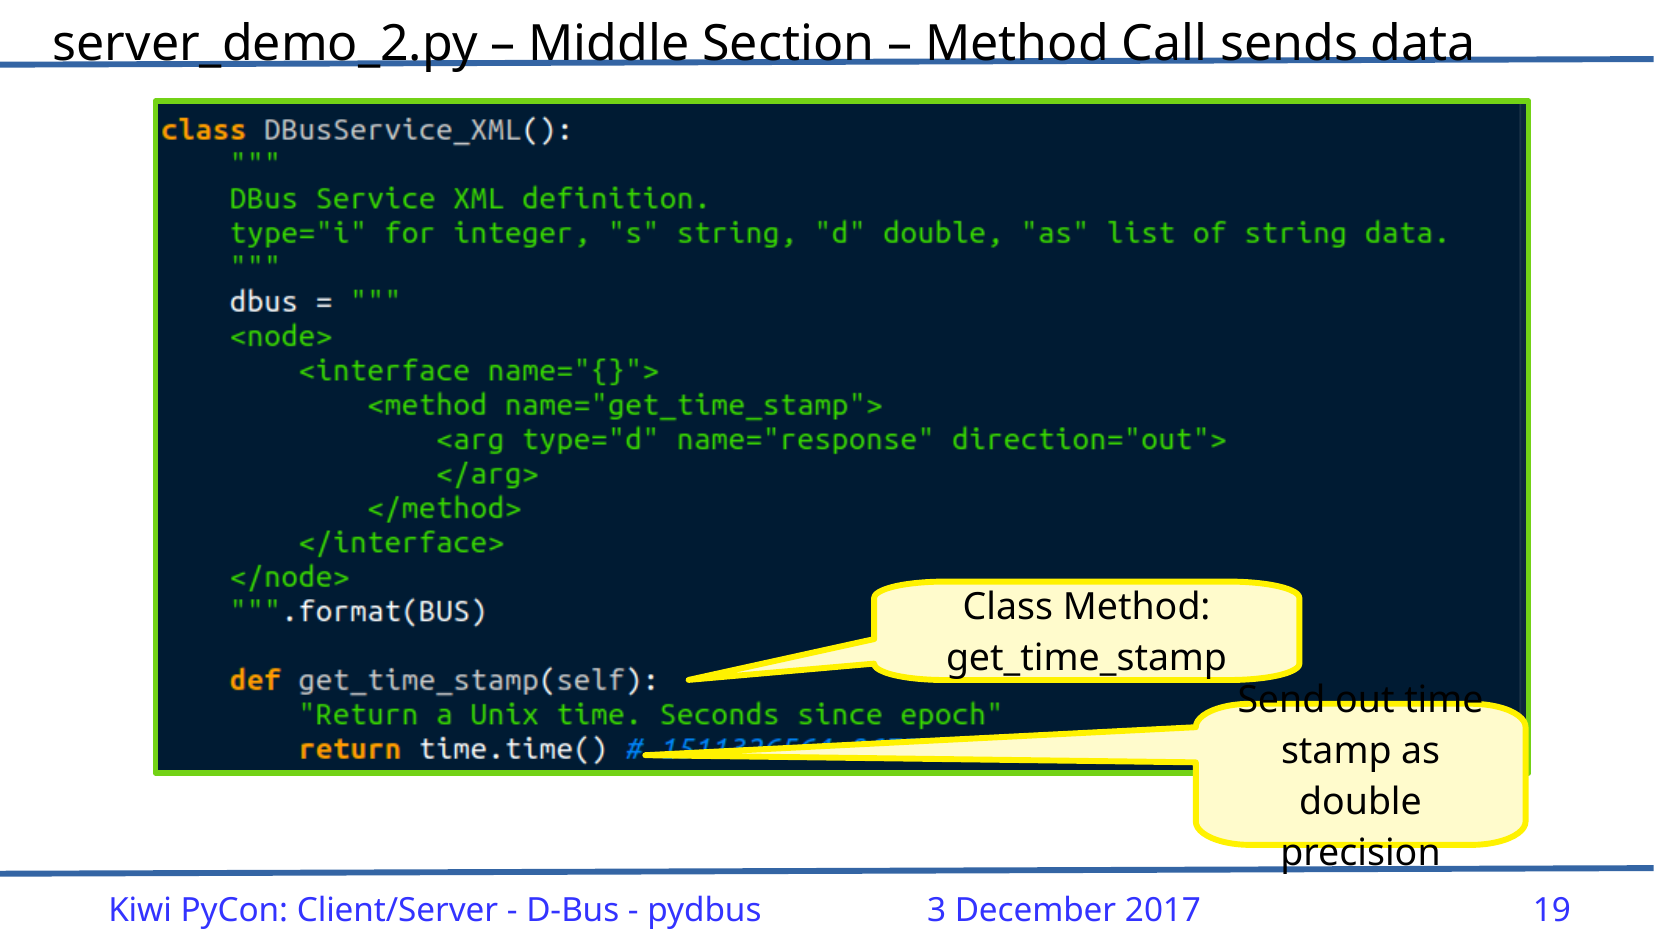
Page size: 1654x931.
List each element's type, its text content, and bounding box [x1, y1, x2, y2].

text_box Class Method: get_time_stamp [688, 581, 1300, 681]
picture [1433, 694, 1443, 703]
text_box Send out time stamp as double precision [645, 703, 1526, 845]
picture [1468, 694, 1478, 700]
picture [1446, 694, 1456, 703]
picture [158, 104, 1526, 770]
picture [1307, 694, 1319, 703]
picture [1340, 694, 1352, 703]
picture [1263, 694, 1273, 700]
text_box server_demo_2.py – Middle Section – Method Call sends data [37, 0, 1540, 76]
picture [1285, 694, 1296, 703]
